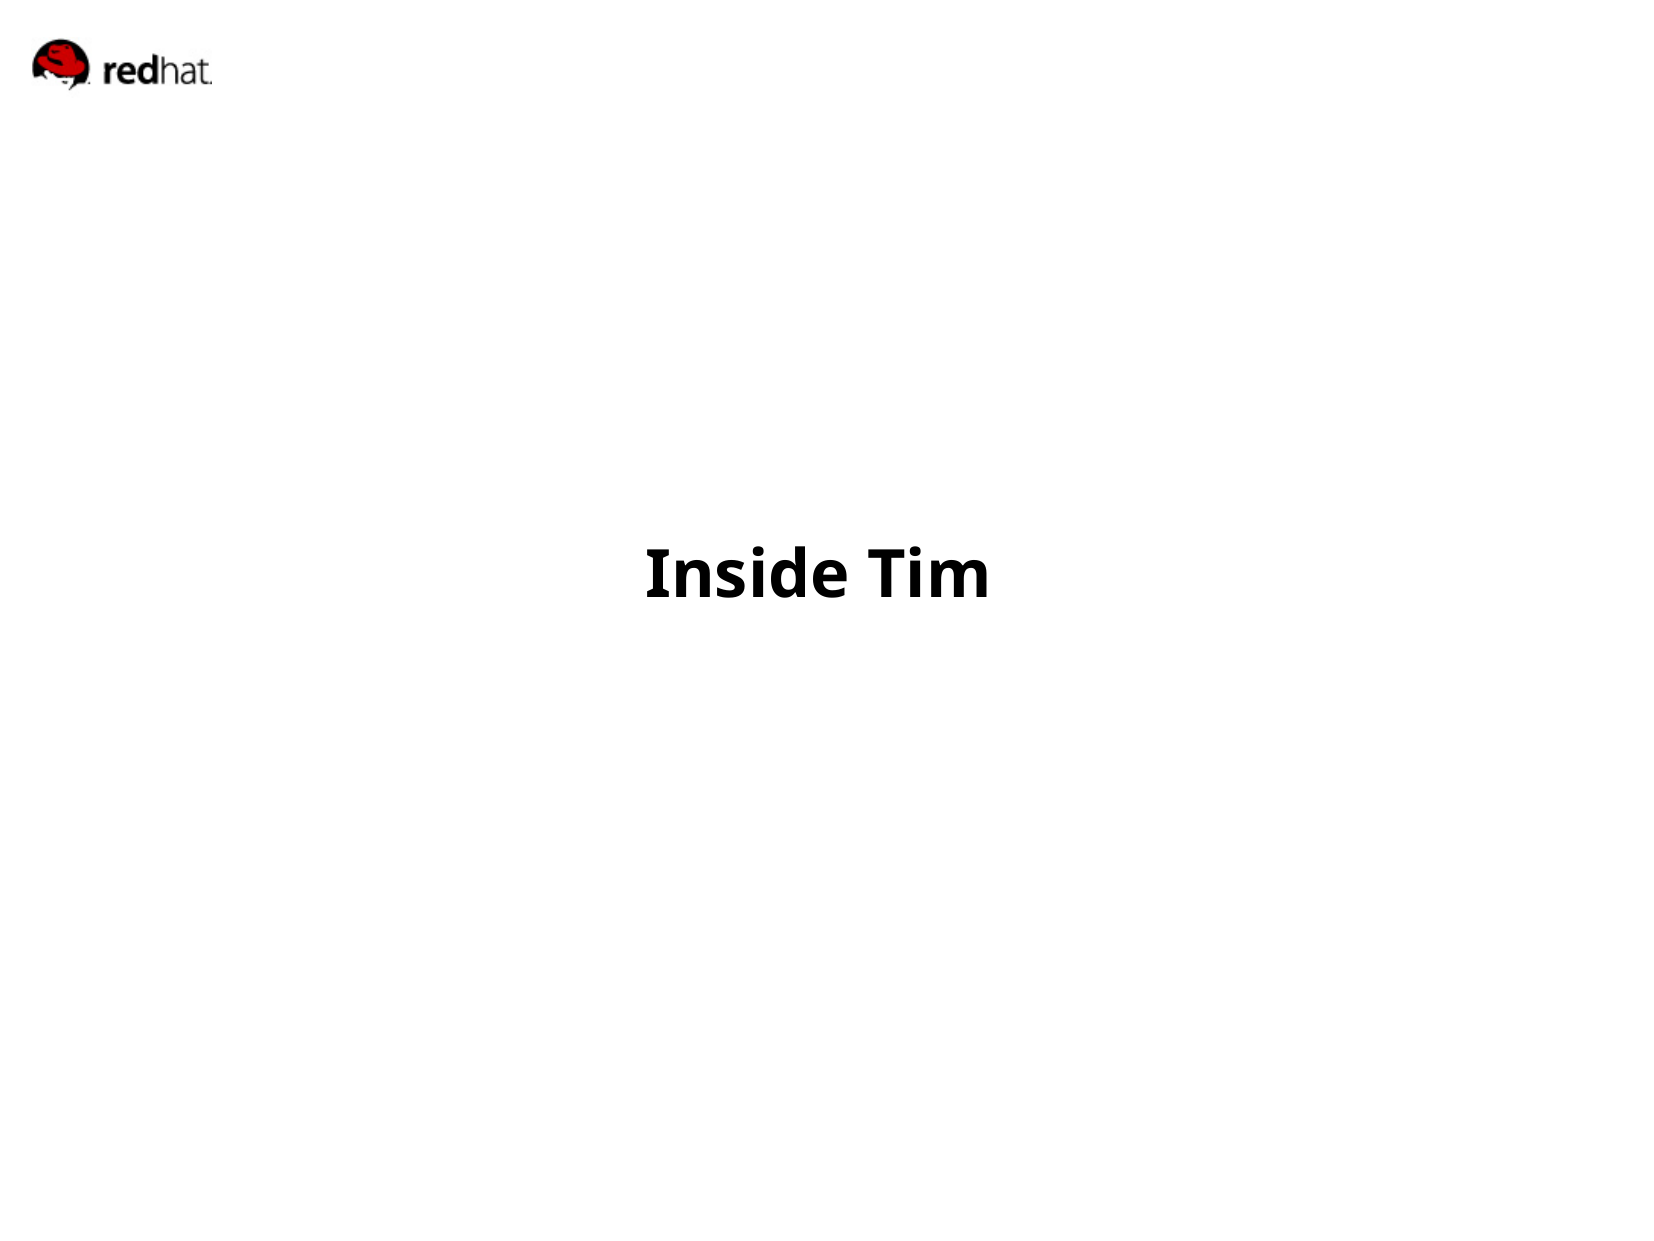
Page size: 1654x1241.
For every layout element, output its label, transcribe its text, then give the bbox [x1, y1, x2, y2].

picture [31, 37, 212, 98]
title Inside Tim [112, 467, 1525, 676]
